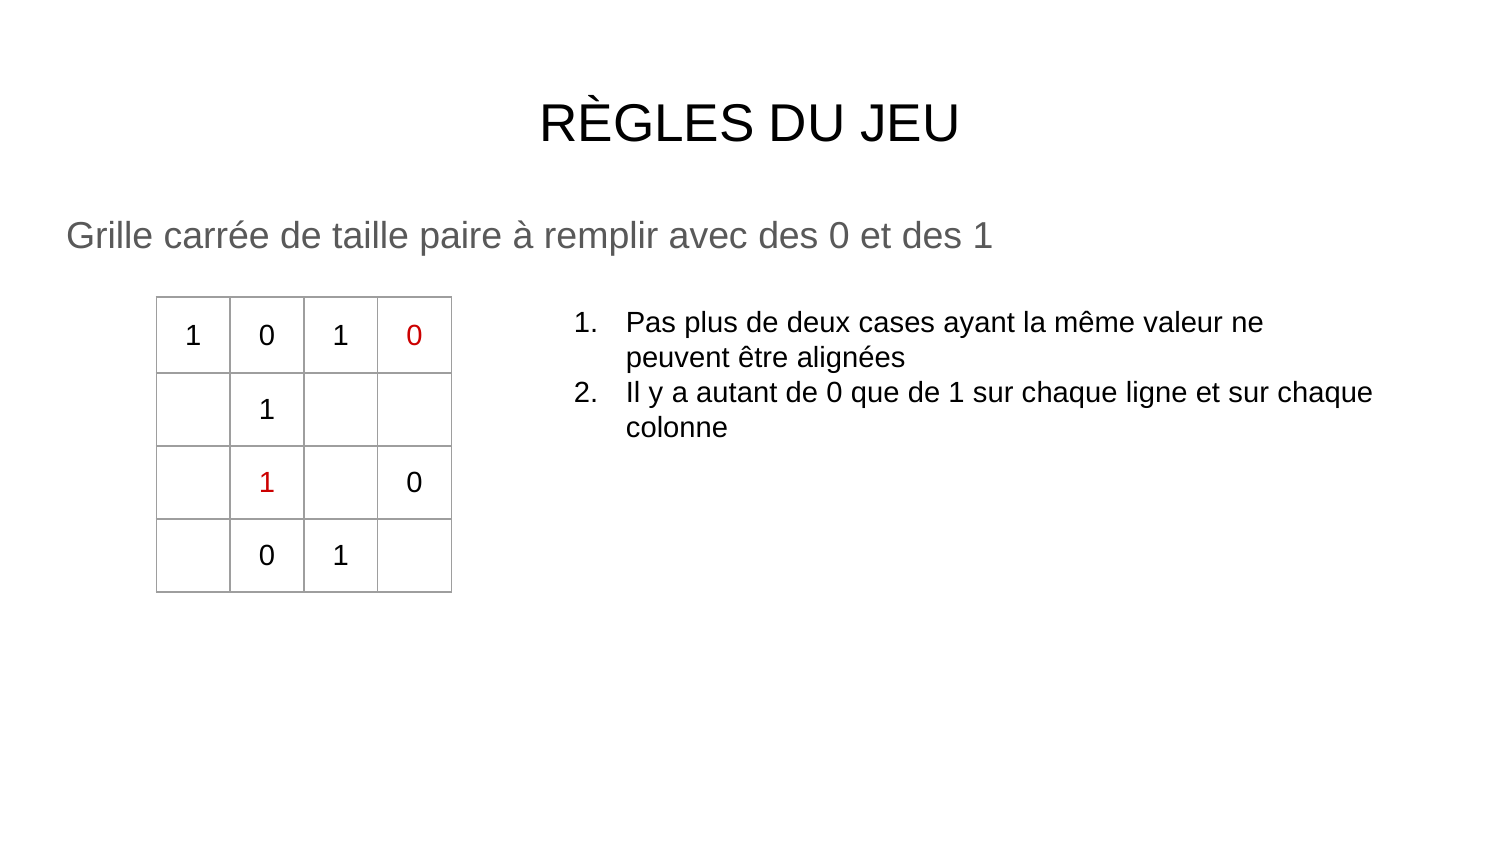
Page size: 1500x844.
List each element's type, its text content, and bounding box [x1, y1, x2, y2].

title RÈGLES DU JEU [51, 72, 1449, 167]
table_cell [305, 447, 377, 518]
table_cell 0 [231, 520, 303, 591]
table_header 0 [231, 298, 303, 372]
table_header 1 [157, 298, 229, 372]
table_cell 1 [305, 520, 377, 591]
text_box Pas plus de deux cases ayant la même valeur ne peuvent être alignées Il y a autant de 0 que de 1 sur chaque ligne et sur chaque colonne [535, 288, 1391, 459]
table_cell 1 [231, 374, 303, 445]
table_cell [378, 374, 451, 445]
table_cell [305, 374, 377, 445]
table_cell [378, 520, 451, 591]
table_header 0 [378, 298, 451, 372]
table_cell 0 [378, 447, 451, 518]
table_header 1 [305, 298, 377, 372]
table_cell [157, 447, 229, 518]
table_cell [157, 374, 229, 445]
table_cell [157, 520, 229, 591]
list Grille carrée de taille paire à remplir avec des 0 et des 1 [51, 189, 1449, 283]
table_cell 1 [231, 447, 303, 518]
